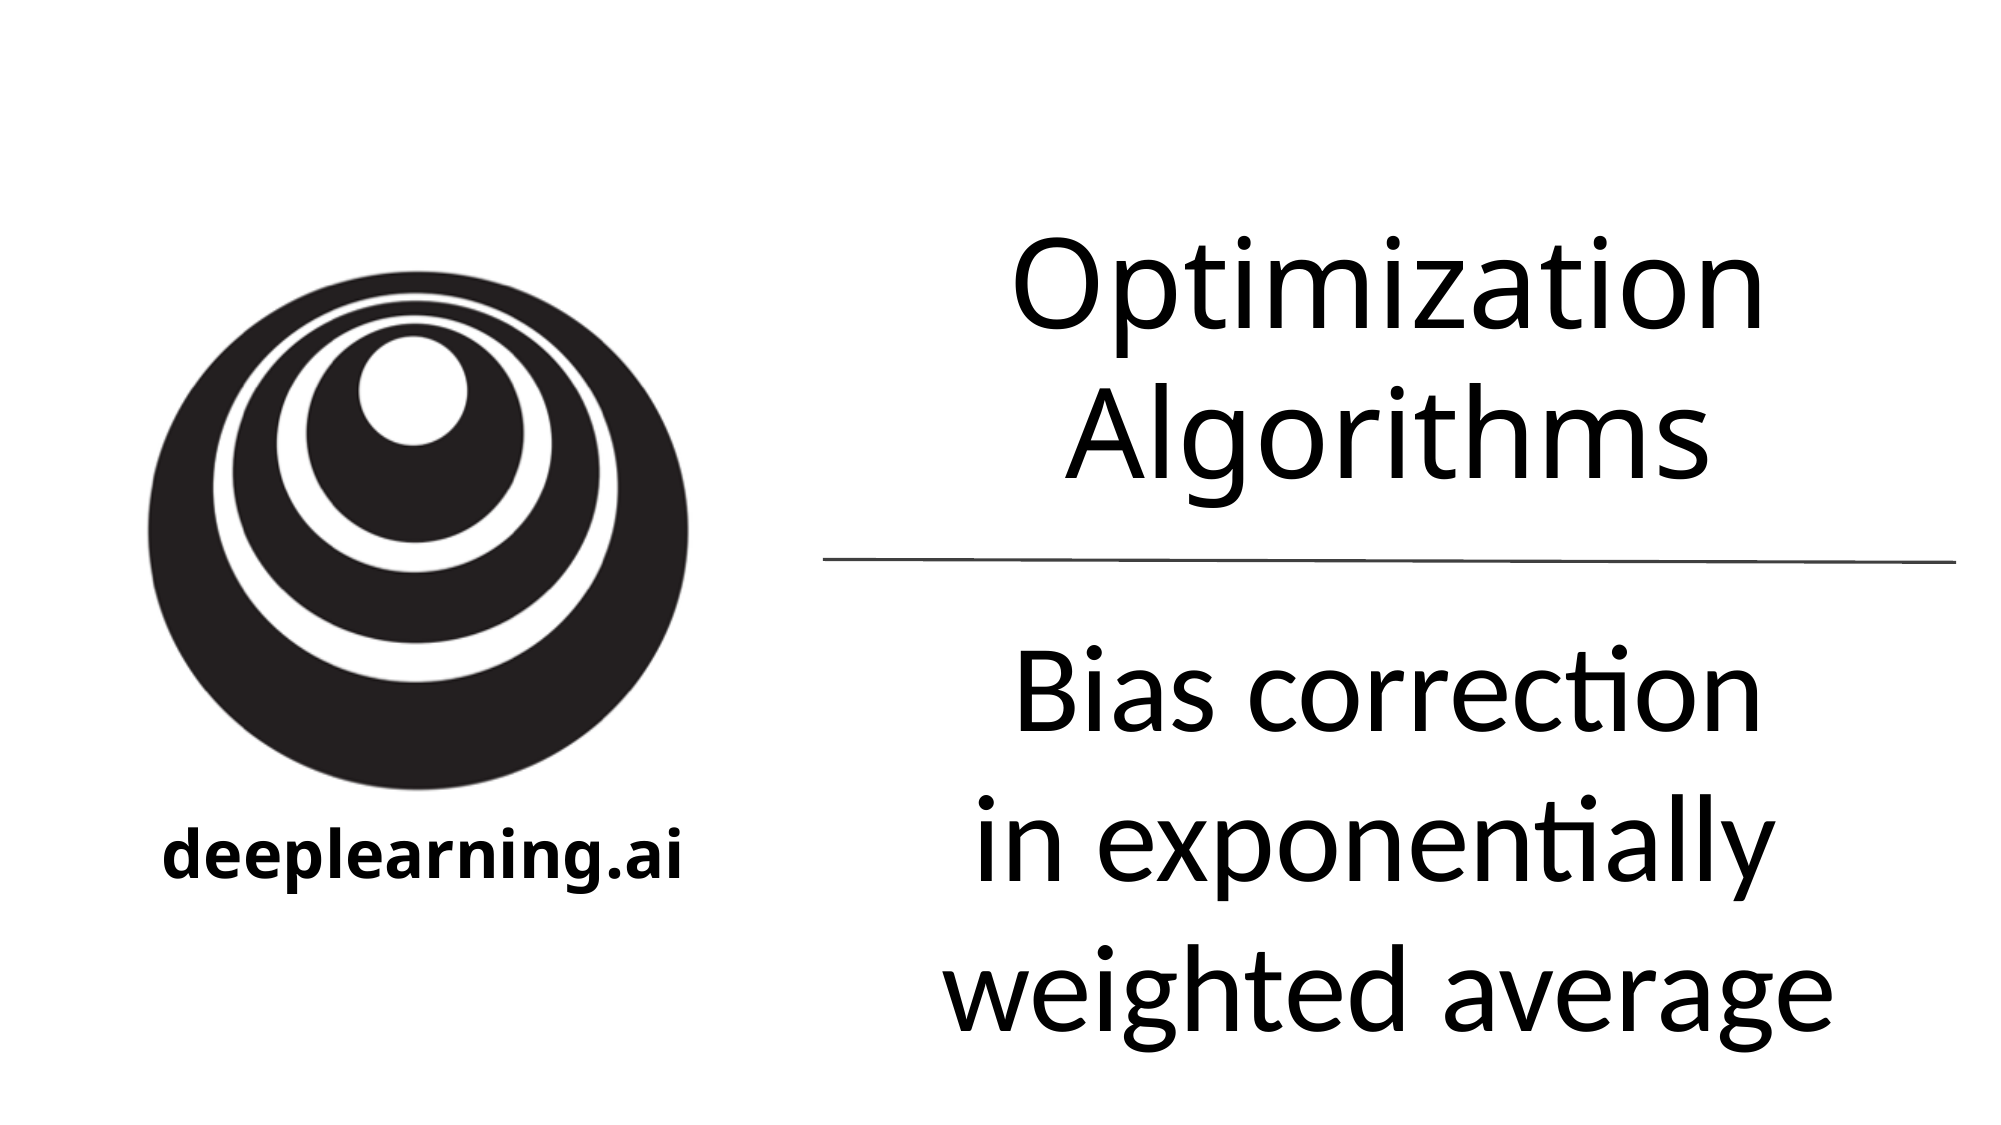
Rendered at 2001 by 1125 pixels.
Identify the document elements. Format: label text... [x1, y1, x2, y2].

text_box Bias correction in exponentially weighted average [793, 599, 1986, 1065]
title Optimization Algorithms [929, 194, 1850, 512]
text_box deeplearning.ai [56, 768, 790, 901]
picture [108, 234, 739, 768]
